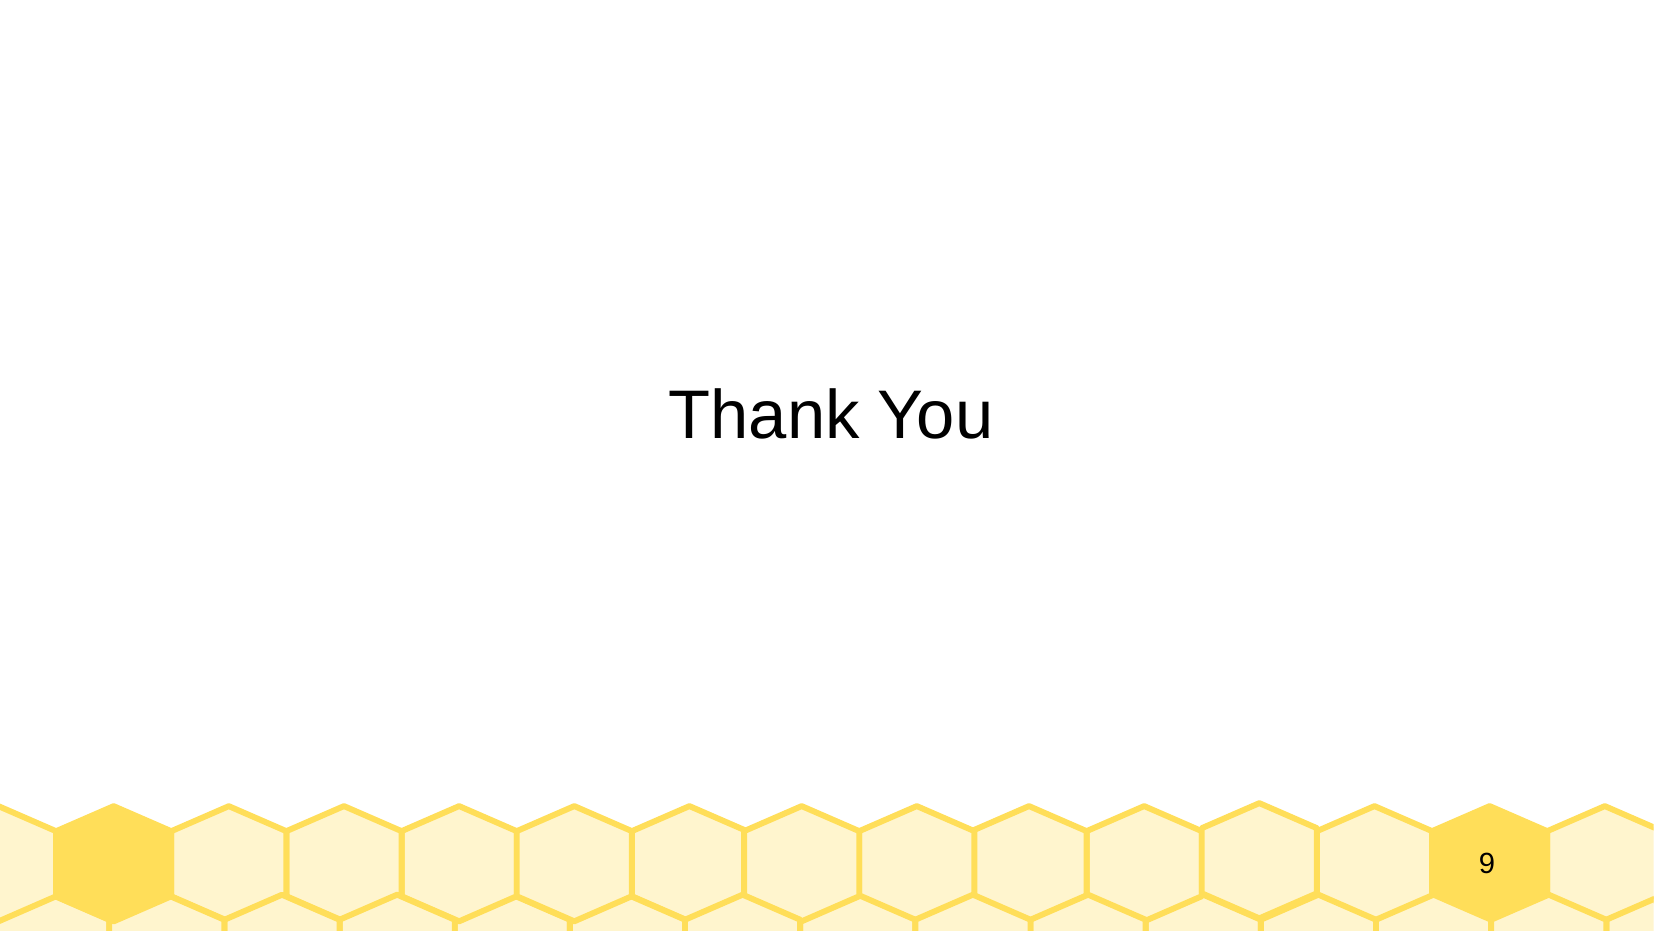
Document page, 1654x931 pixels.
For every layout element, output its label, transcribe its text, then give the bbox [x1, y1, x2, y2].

title Thank You [86, 337, 1576, 493]
